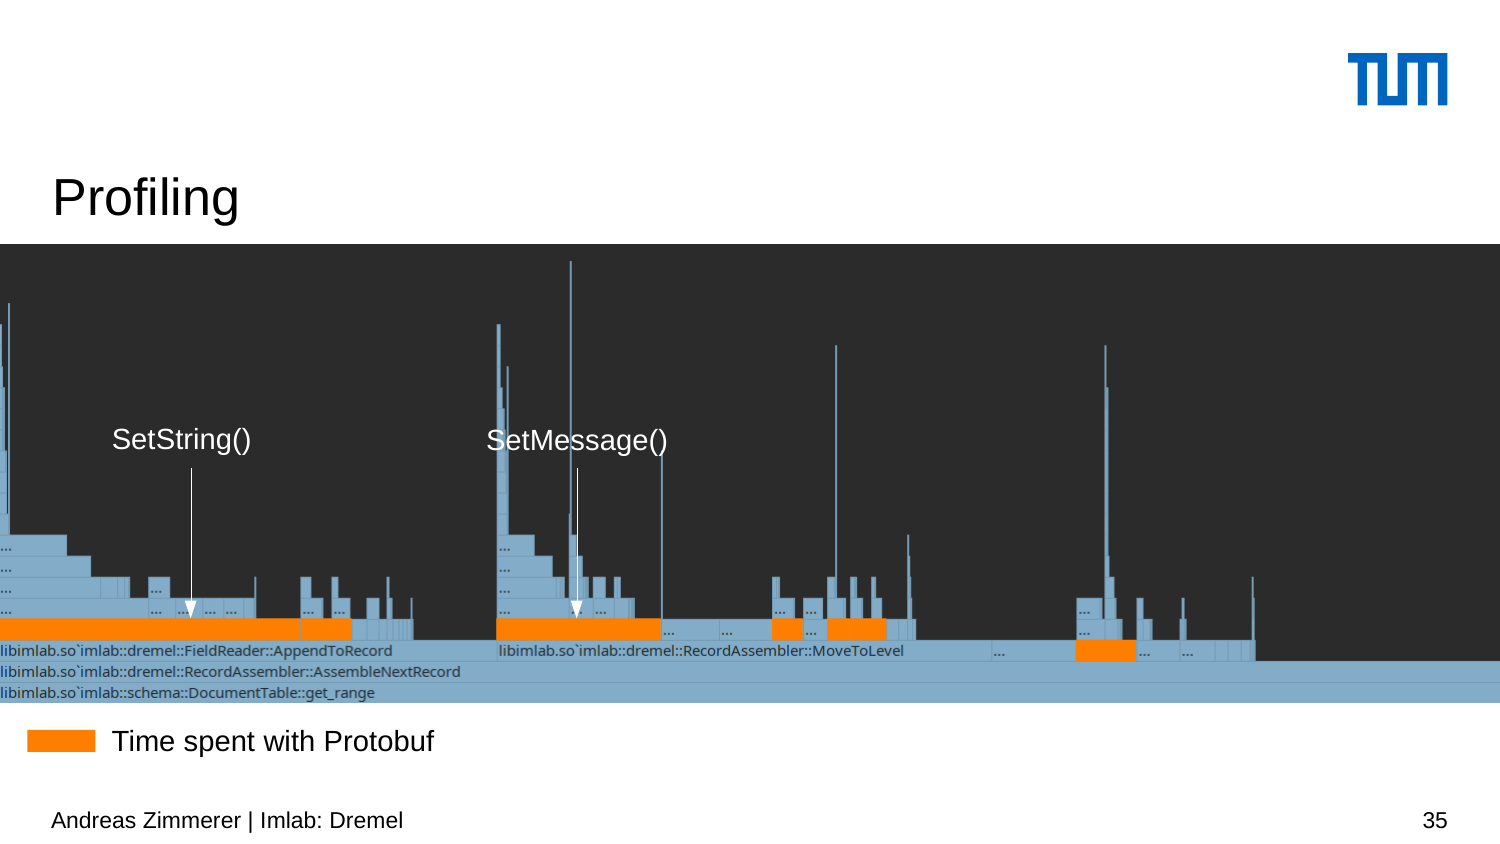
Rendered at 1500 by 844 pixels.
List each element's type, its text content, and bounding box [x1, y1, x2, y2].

footer Andreas Zimmerer | Imlab: Dremel [51, 796, 1112, 842]
text_box [0, 618, 352, 641]
text_box SetMessage() [471, 416, 684, 468]
text_box SetString() [97, 415, 287, 468]
text_box Time spent with Protobuf [96, 717, 523, 766]
text_box [1075, 639, 1136, 662]
slide_number <number> [1112, 796, 1448, 842]
text_box [496, 618, 661, 641]
text_box [827, 618, 887, 641]
text_box [772, 618, 803, 641]
text_box [27, 729, 96, 752]
picture [0, 244, 1500, 703]
title Profiling [52, 159, 1449, 227]
